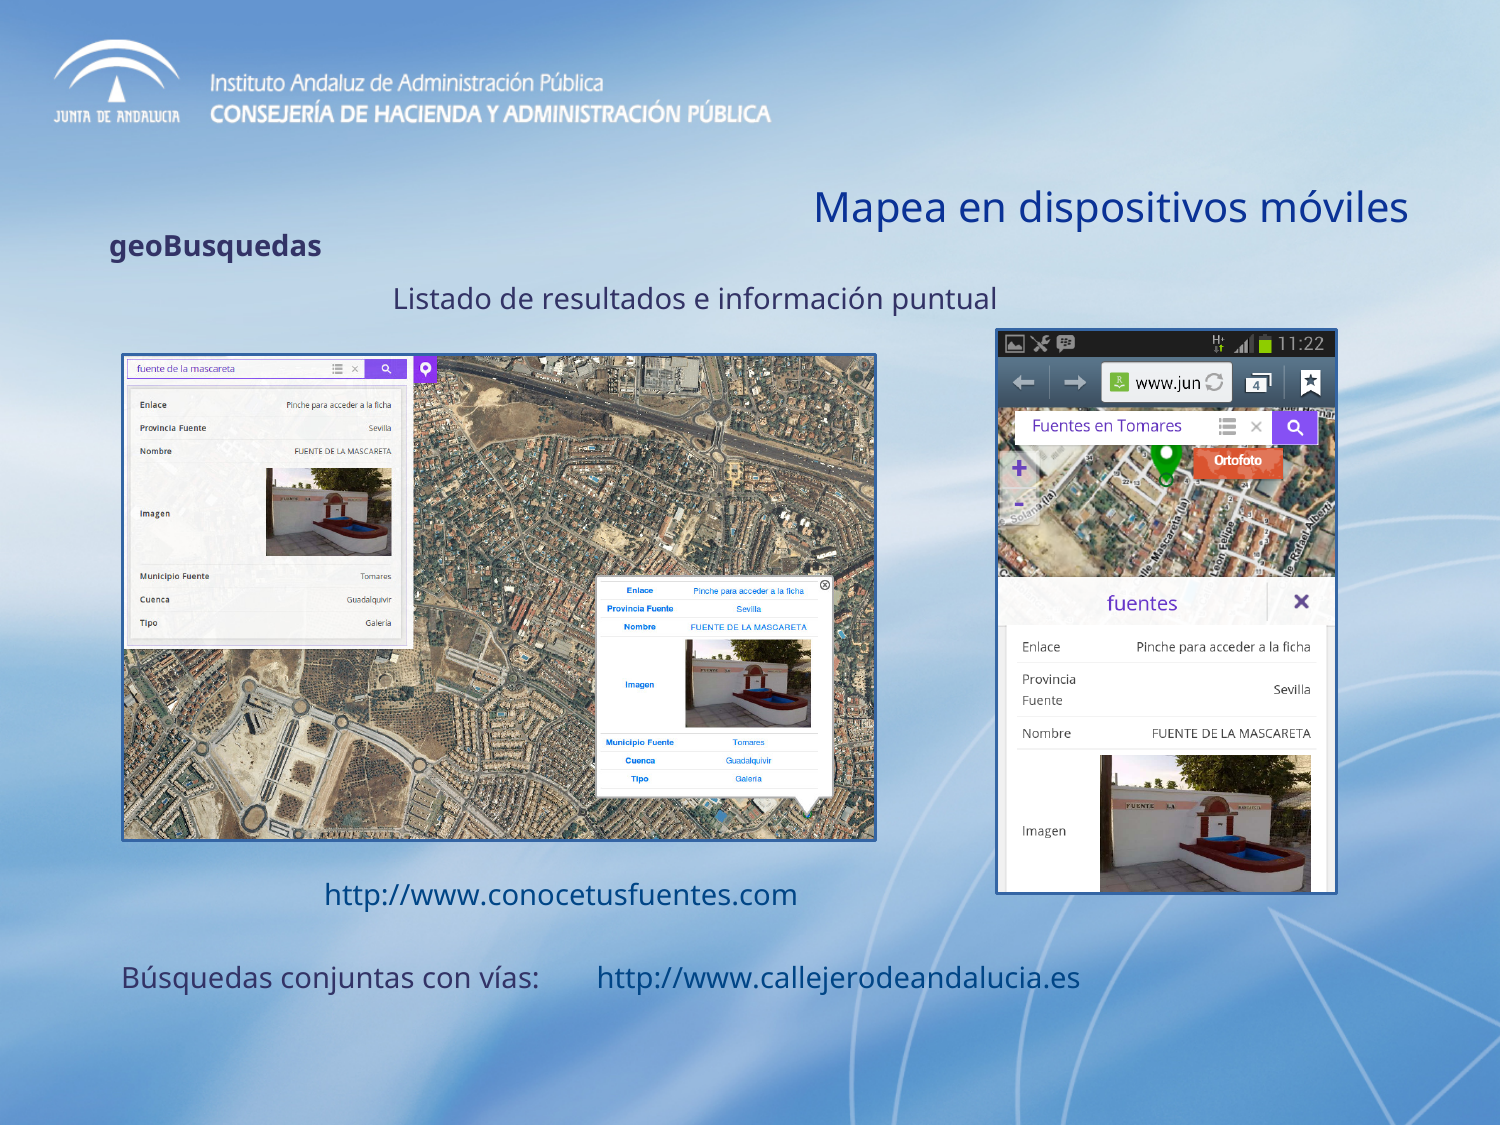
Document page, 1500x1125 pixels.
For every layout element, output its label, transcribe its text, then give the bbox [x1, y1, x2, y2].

title Mapea en dispositivos móviles [75, 137, 1426, 275]
text_box http://www.conocetusfuentes.com [248, 870, 875, 921]
picture [0, 0, 1500, 1125]
text_box http://www.callejerodeandalucia.es [804, 953, 1153, 1004]
text_box geoBusquedas [94, 221, 473, 272]
text_box Búsquedas conjuntas con vías: [106, 953, 804, 1004]
text_box Listado de resultados e información puntual [377, 274, 1075, 325]
